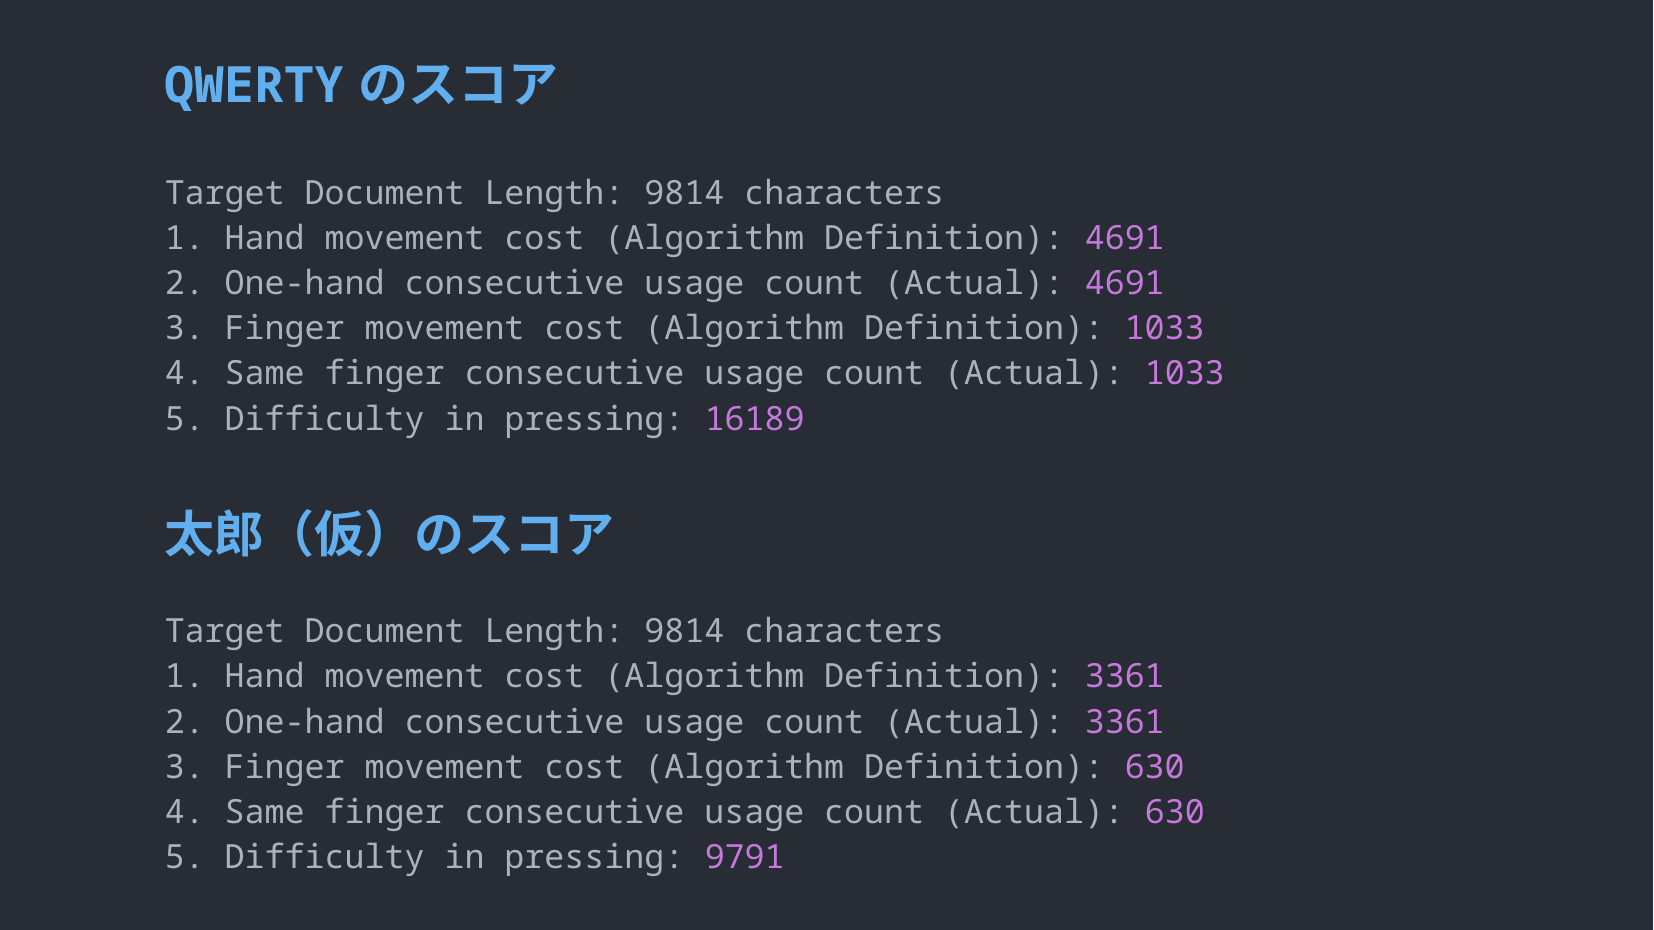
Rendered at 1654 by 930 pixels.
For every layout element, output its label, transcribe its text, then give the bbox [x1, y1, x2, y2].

text_box 太郎（仮）のスコア Target Document Length: 9814 characters 1. Hand movement cost (Algorithm Definition): 3361 2. One-hand consecutive usage count (Actual): 3361 3. Finger movement cost (Algorithm Definition): 630 4. Same finger consecutive usage count (Actual): 630 5. Difficulty in pressing: 9791 [150, 487, 1501, 878]
text_box QWERTYのスコア Target Document Length: 9814 characters 1. Hand movement cost (Algorithm Definition): 4691 2. One-hand consecutive usage count (Actual): 4691 3. Finger movement cost (Algorithm Definition): 1033 4. Same finger consecutive usage count (Actual): 1033 5. Difficulty in pressing: 16189 [150, 37, 1501, 439]
